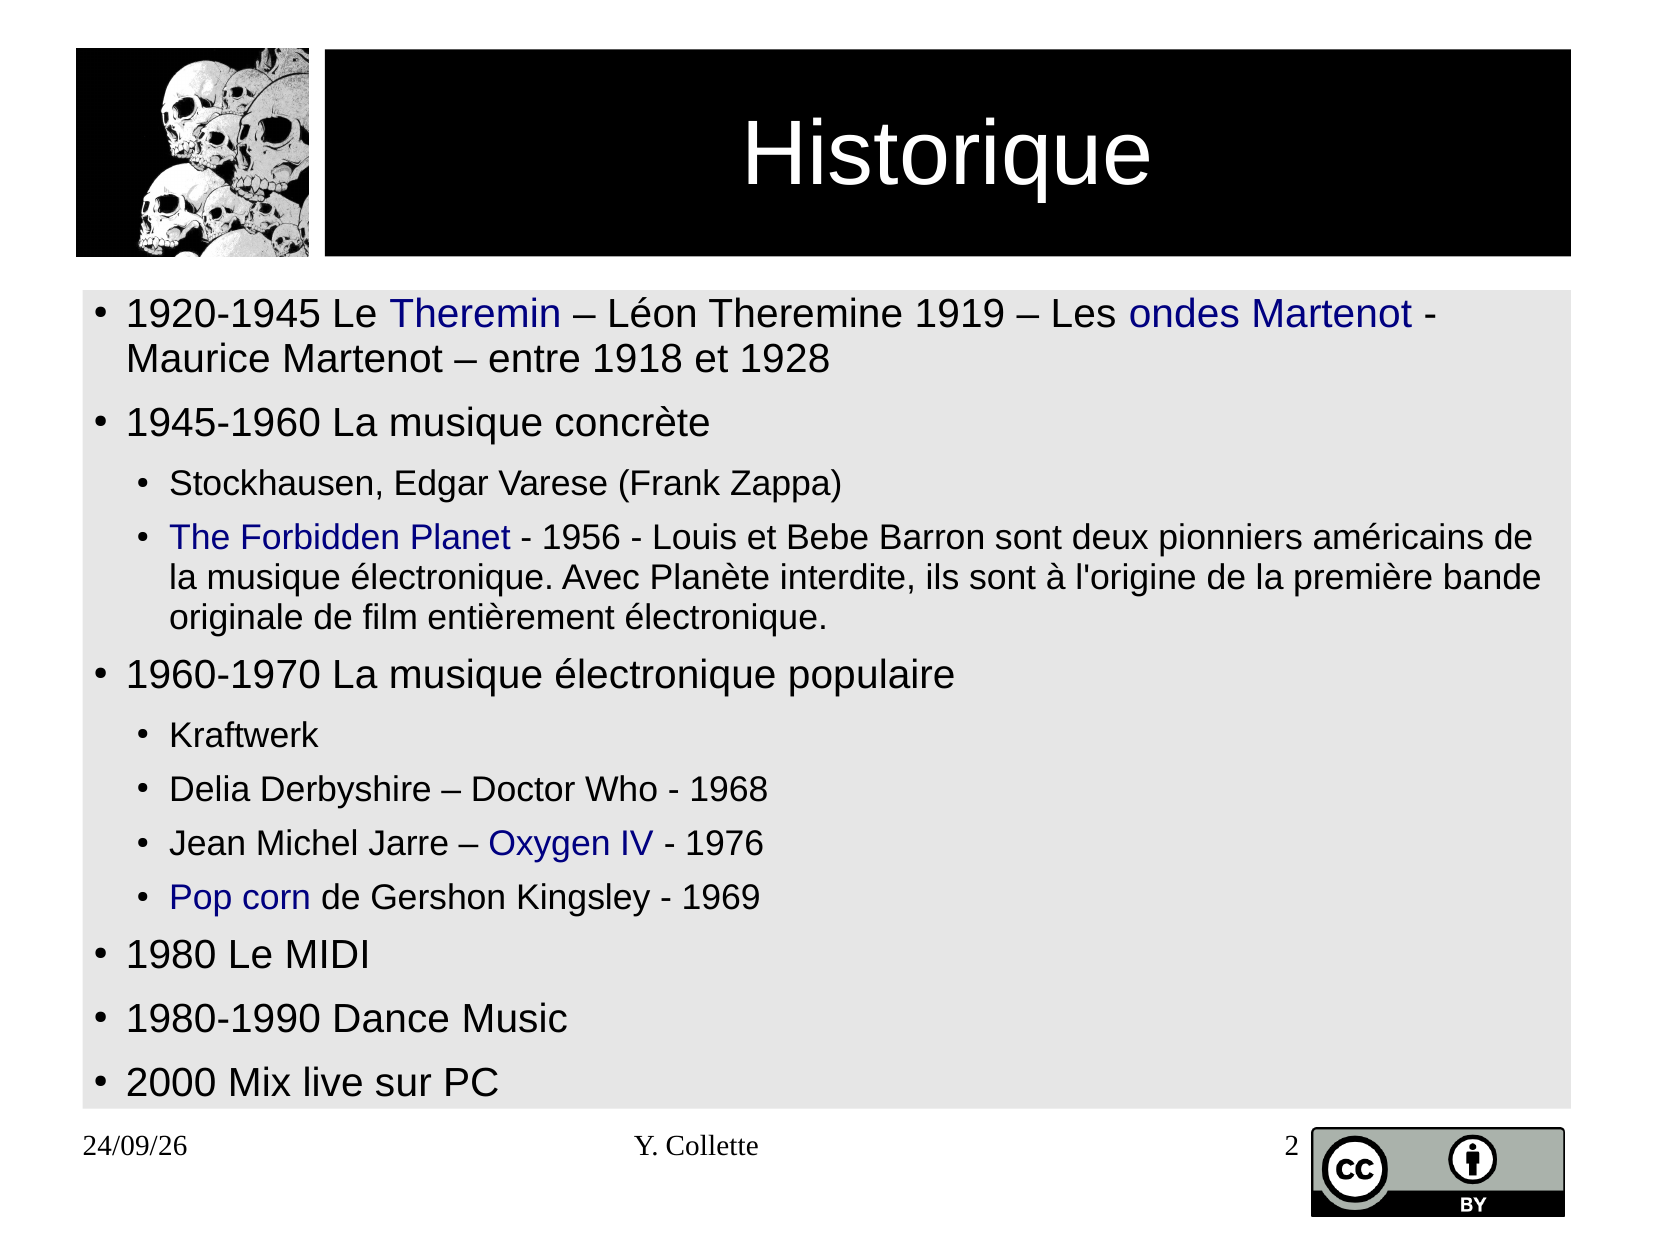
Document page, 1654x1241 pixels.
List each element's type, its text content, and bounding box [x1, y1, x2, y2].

picture [76, 48, 309, 257]
title Historique [324, 49, 1571, 257]
list 1920-1945 Le Theremin – Léon Theremine 1919 – Les ondes Martenot - Maurice Martenot – entre 1918 et 1928 1945-1960 La musique concrète Stockhausen, Edgar Varese (Frank Zappa) The Forbidden Planet - 1956 - Louis et Bebe Barron sont deux pionniers américains de la musique électronique. Avec Planète interdite, ils sont à l'origine de la première bande originale de film entièrement électronique. 1960-1970 La musique électronique populaire Kraftwerk Delia Derbyshire – Doctor Who - 1968 Jean Michel Jarre – Oxygen IV - 1976 Pop corn de Gershon Kingsley - 1969 1980 Le MIDI 1980-1990 Dance Music 2000 Mix live sur PC [82, 290, 1571, 1109]
picture [1311, 1127, 1565, 1217]
